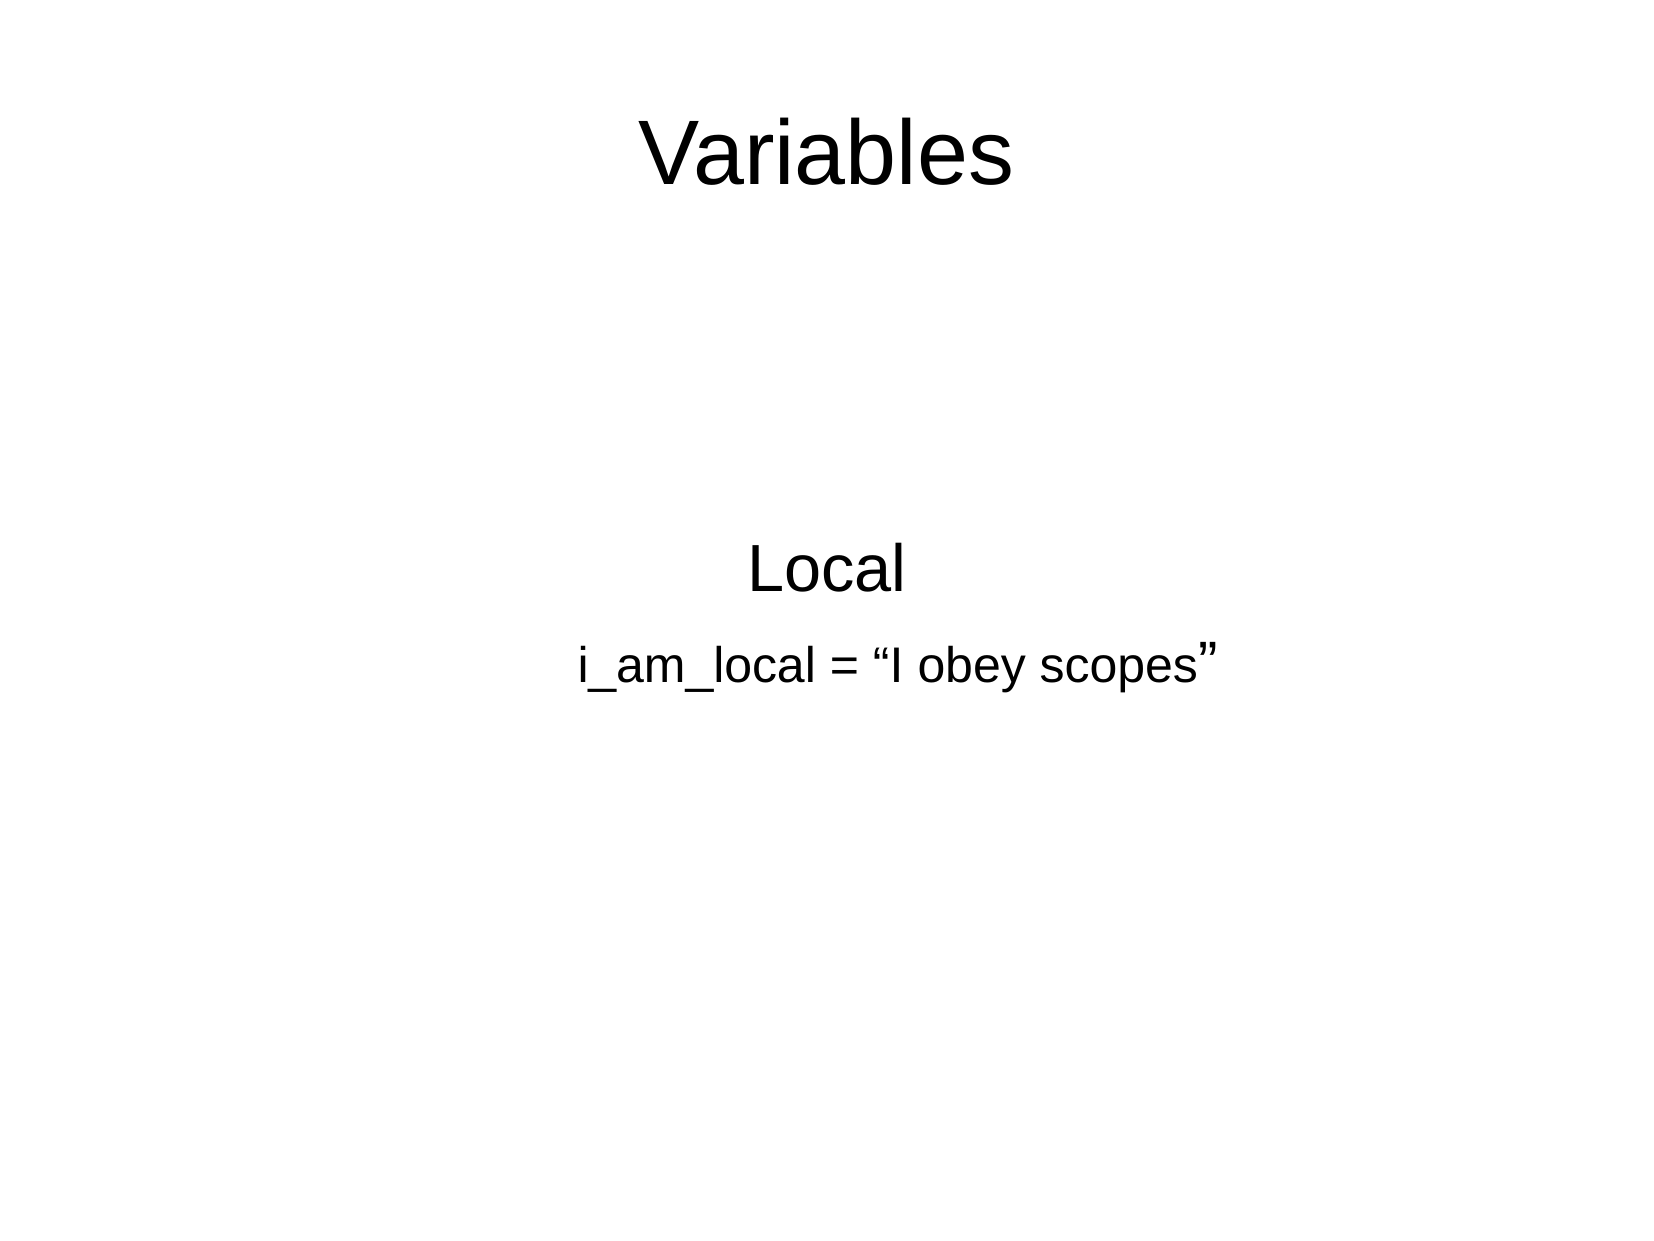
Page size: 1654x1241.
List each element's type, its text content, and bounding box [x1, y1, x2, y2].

title Variables [82, 49, 1571, 257]
list Local i_am_local = “I obey scopes” [82, 531, 1571, 714]
